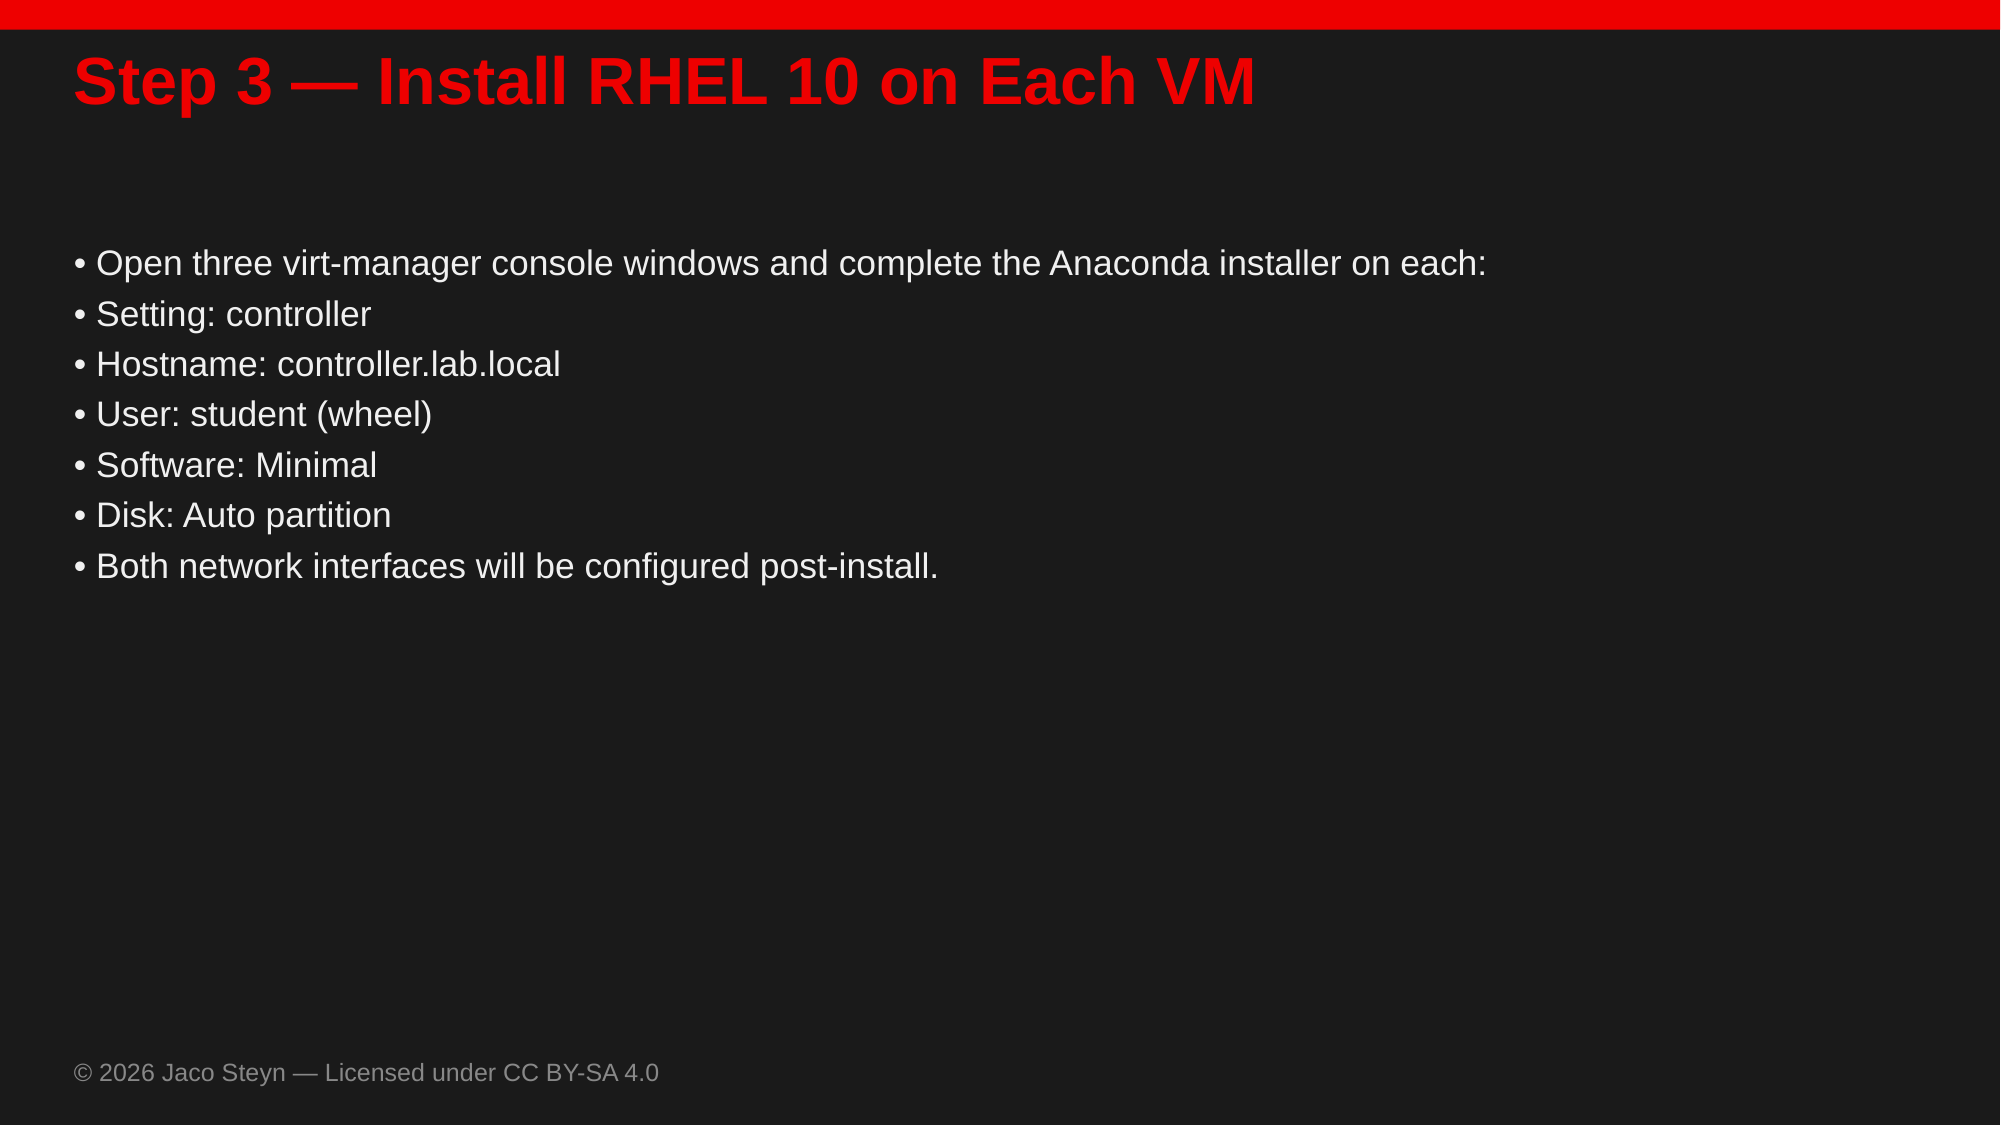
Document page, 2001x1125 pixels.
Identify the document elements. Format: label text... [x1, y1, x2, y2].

text_box [0, 0, 2001, 30]
text_box Step 3 — Install RHEL 10 on Each VM [59, 36, 1942, 208]
text_box • Open three virt-manager console windows and complete the Anaconda installer on each: • Setting: controller • Hostname: controller.lab.local • User: student (wheel) • Software: Minimal • Disk: Auto partition • Both network interfaces will be configured post-install. [59, 236, 1942, 1037]
text_box © 2026 Jaco Steyn — Licensed under CC BY-SA 4.0 [59, 1051, 1942, 1093]
